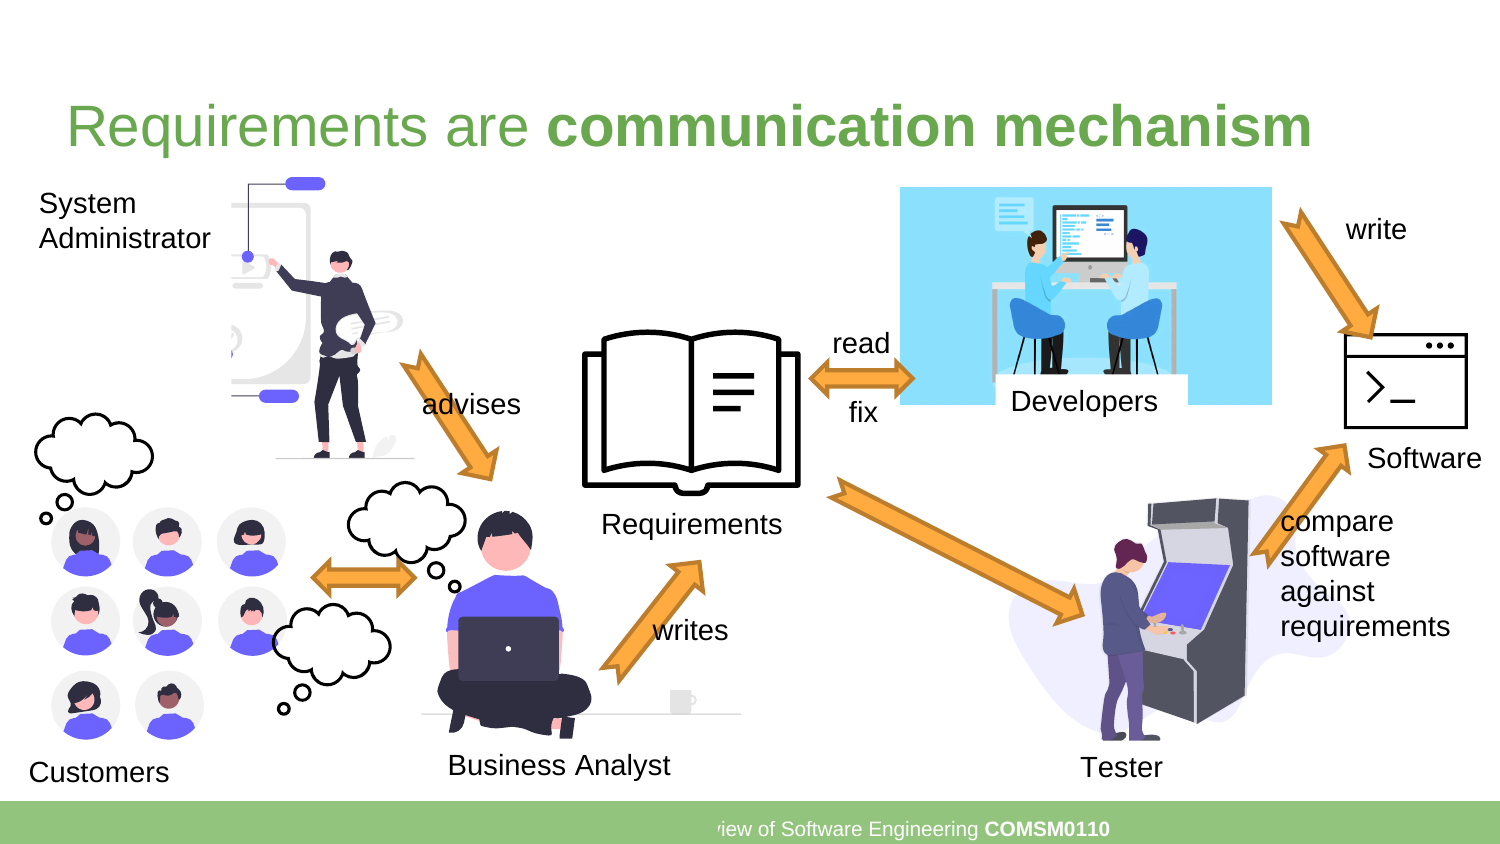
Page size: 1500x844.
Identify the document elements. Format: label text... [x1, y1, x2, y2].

text_box write [1330, 202, 1424, 253]
text_box Software [1352, 432, 1500, 483]
picture [900, 187, 1272, 405]
text_box Tester [1065, 740, 1377, 792]
text_box Customers [13, 745, 325, 797]
text_box read [817, 317, 907, 368]
text_box Developers [995, 374, 1188, 425]
text_box System Administrator [23, 177, 232, 405]
picture [1330, 306, 1481, 457]
text_box [831, 480, 1083, 624]
text_box writes [637, 604, 745, 655]
text_box [602, 624, 640, 681]
text_box [653, 562, 703, 604]
text_box compare software against requirements [1265, 494, 1467, 652]
text_box fix [833, 385, 894, 437]
picture [19, 177, 890, 751]
text_box Requirements [585, 393, 898, 586]
title Requirements are communication mechanism [51, 72, 1449, 167]
text_box advises [406, 377, 537, 429]
text_box [1283, 212, 1377, 338]
picture [1008, 495, 1350, 752]
text_box [811, 368, 913, 395]
text_box [445, 429, 497, 480]
text_box [1253, 538, 1265, 554]
text_box [312, 561, 415, 594]
text_box [1297, 445, 1349, 494]
text_box Business Analyst [432, 738, 744, 790]
text_box [403, 353, 437, 377]
